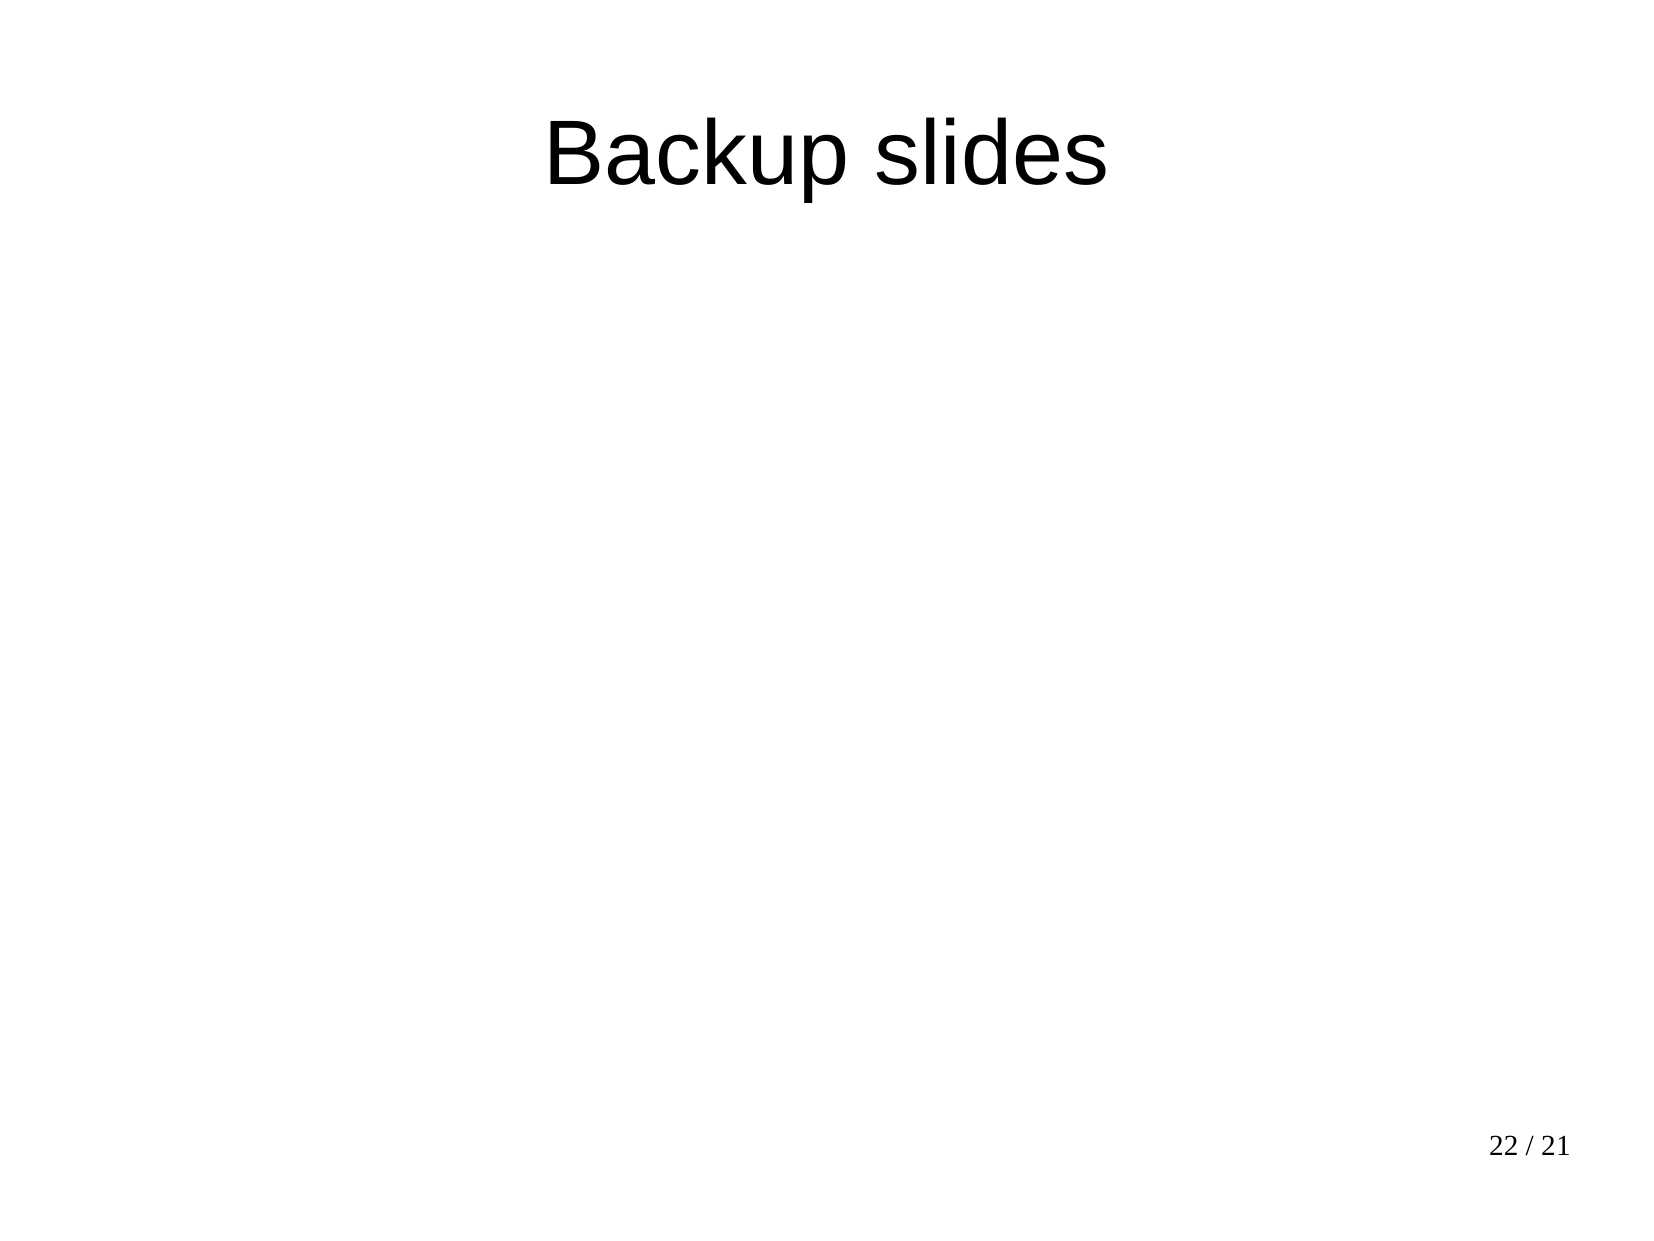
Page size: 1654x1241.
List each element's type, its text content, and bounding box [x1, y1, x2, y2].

title Backup slides [82, 49, 1571, 257]
